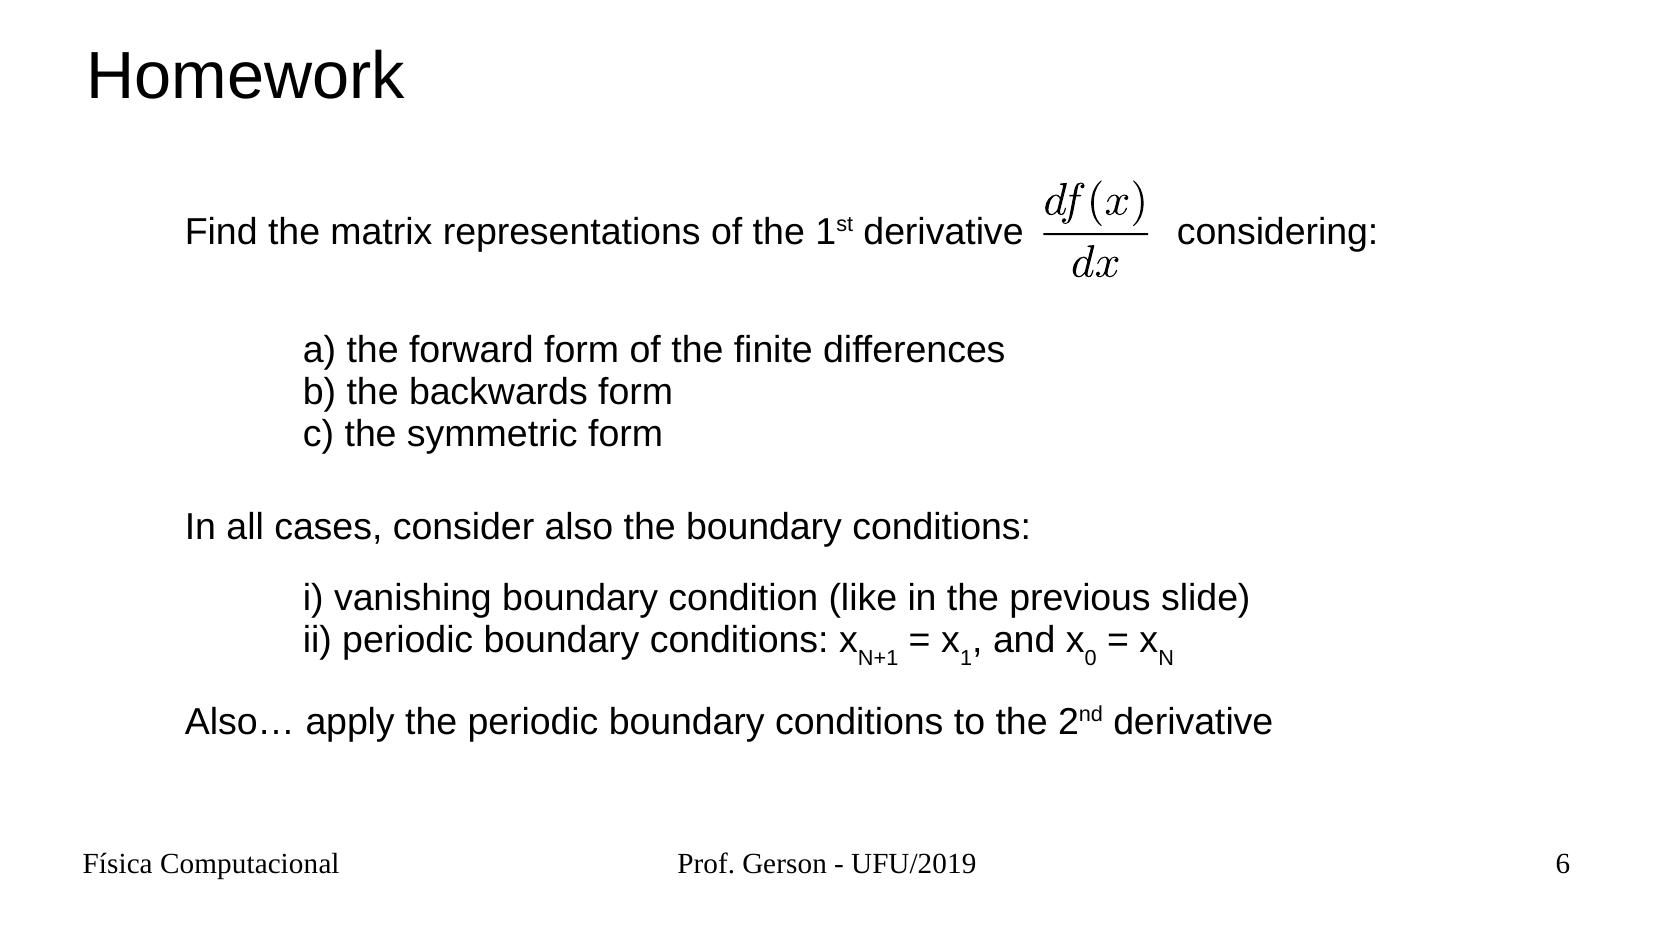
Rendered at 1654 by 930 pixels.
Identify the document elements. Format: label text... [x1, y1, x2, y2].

text_box a) the forward form of the finite differences b) the backwards form c) the symmetric form [288, 321, 1038, 463]
picture [1043, 180, 1149, 278]
text_box Also… apply the periodic boundary conditions to the 2nd derivative [169, 693, 1289, 752]
text_box considering: [1162, 203, 1398, 260]
text_box i) vanishing boundary condition (like in the previous slide) ii) periodic boundary conditions: xN+1 = x1, and x0 = xN [288, 569, 1266, 678]
text_box Homework [71, 31, 1203, 124]
text_box Find the matrix representations of the 1st derivative [169, 203, 1039, 262]
text_box In all cases, consider also the boundary conditions: [169, 498, 1047, 556]
